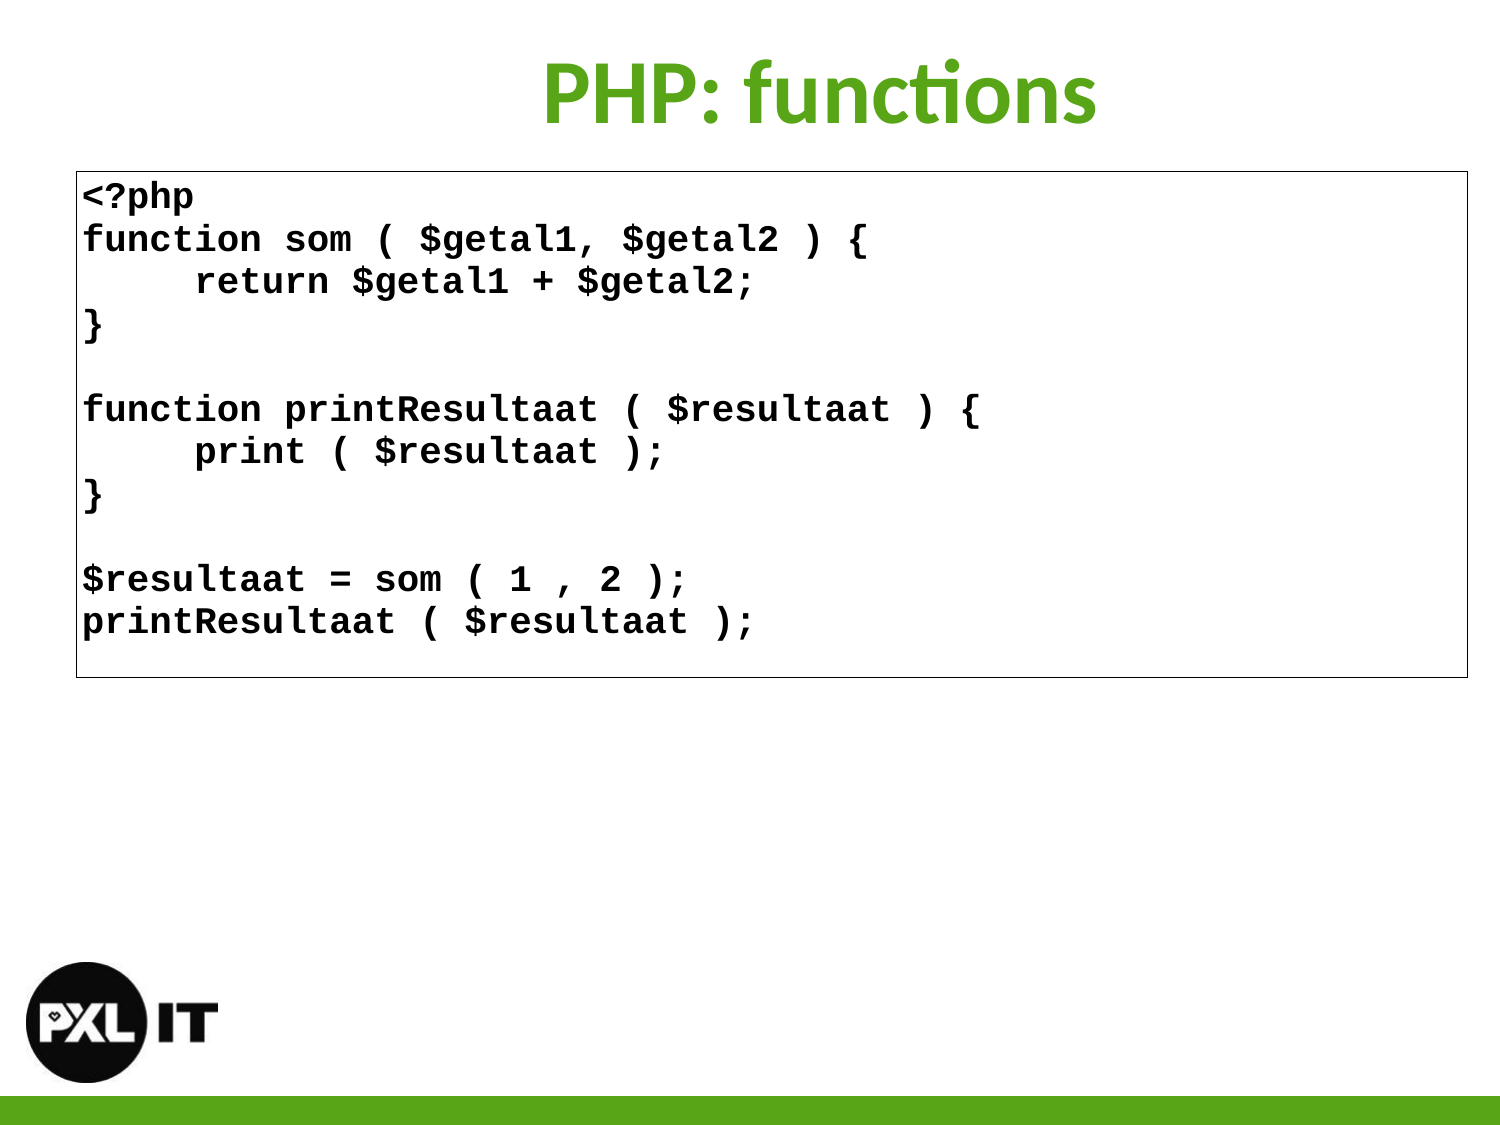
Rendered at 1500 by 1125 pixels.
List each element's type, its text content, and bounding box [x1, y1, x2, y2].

picture [26, 962, 218, 1083]
table_header <?php function som ( $getal1, $getal2 ) { return $getal1 + $getal2; } function printResultaat ( $resultaat ) { print ( $resultaat ); } $resultaat = som ( 1 , 2 ); printResultaat ( $resultaat ); [77, 172, 1467, 677]
text_box PHP: functions [201, 24, 1440, 151]
